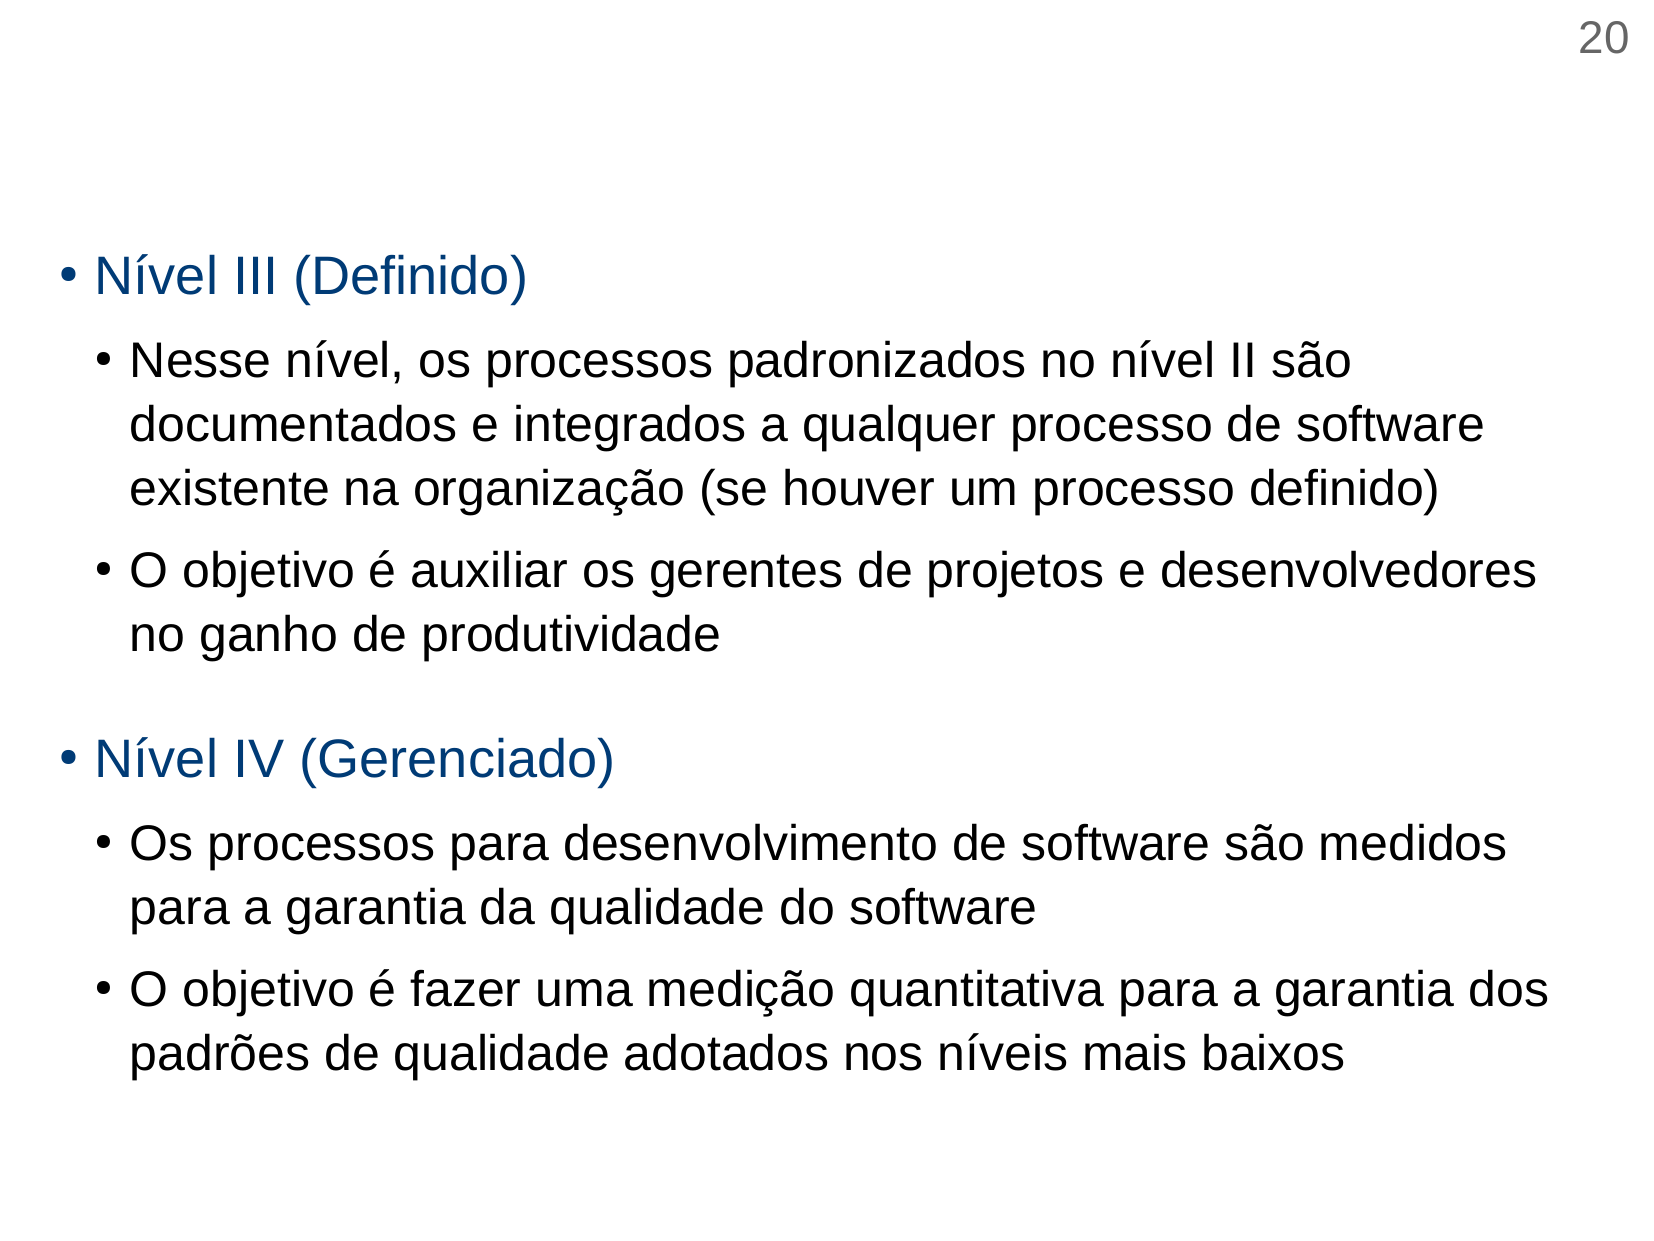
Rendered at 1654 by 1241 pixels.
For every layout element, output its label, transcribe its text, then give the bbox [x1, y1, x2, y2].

list Nível III (Definido) Nesse nível, os processos padronizados no nível II são documentados e integrados a qualquer processo de software existente na organização (se houver um processo definido) O objetivo é auxiliar os gerentes de projetos e desenvolvedores no ganho de produtividade Nível IV (Gerenciado) Os processos para desenvolvimento de software são medidos para a garantia da qualidade do software O objetivo é fazer uma medição quantitativa para a garantia dos padrões de qualidade adotados nos níveis mais baixos [59, 236, 1595, 1211]
